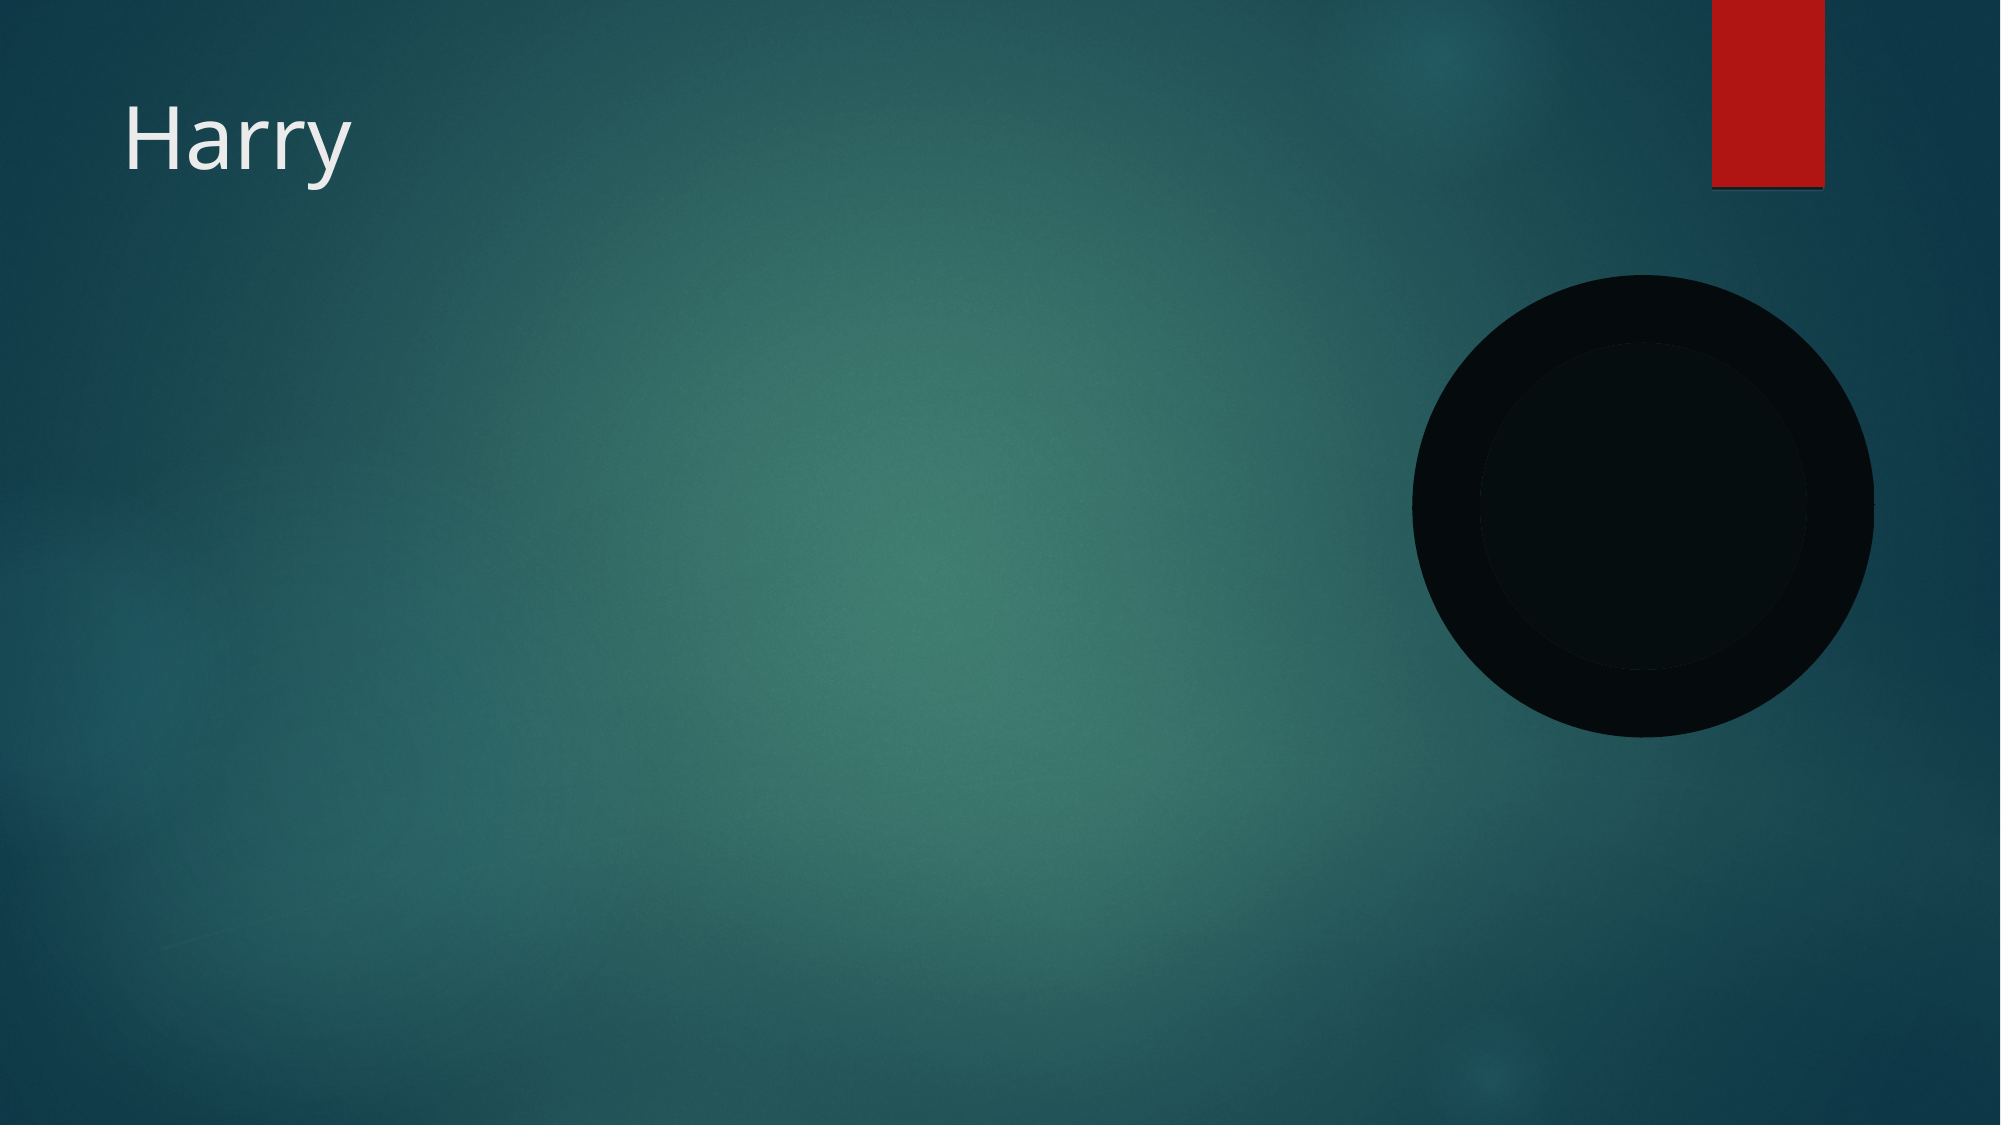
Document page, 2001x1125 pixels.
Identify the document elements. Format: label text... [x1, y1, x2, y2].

title Harry [106, 74, 1649, 305]
